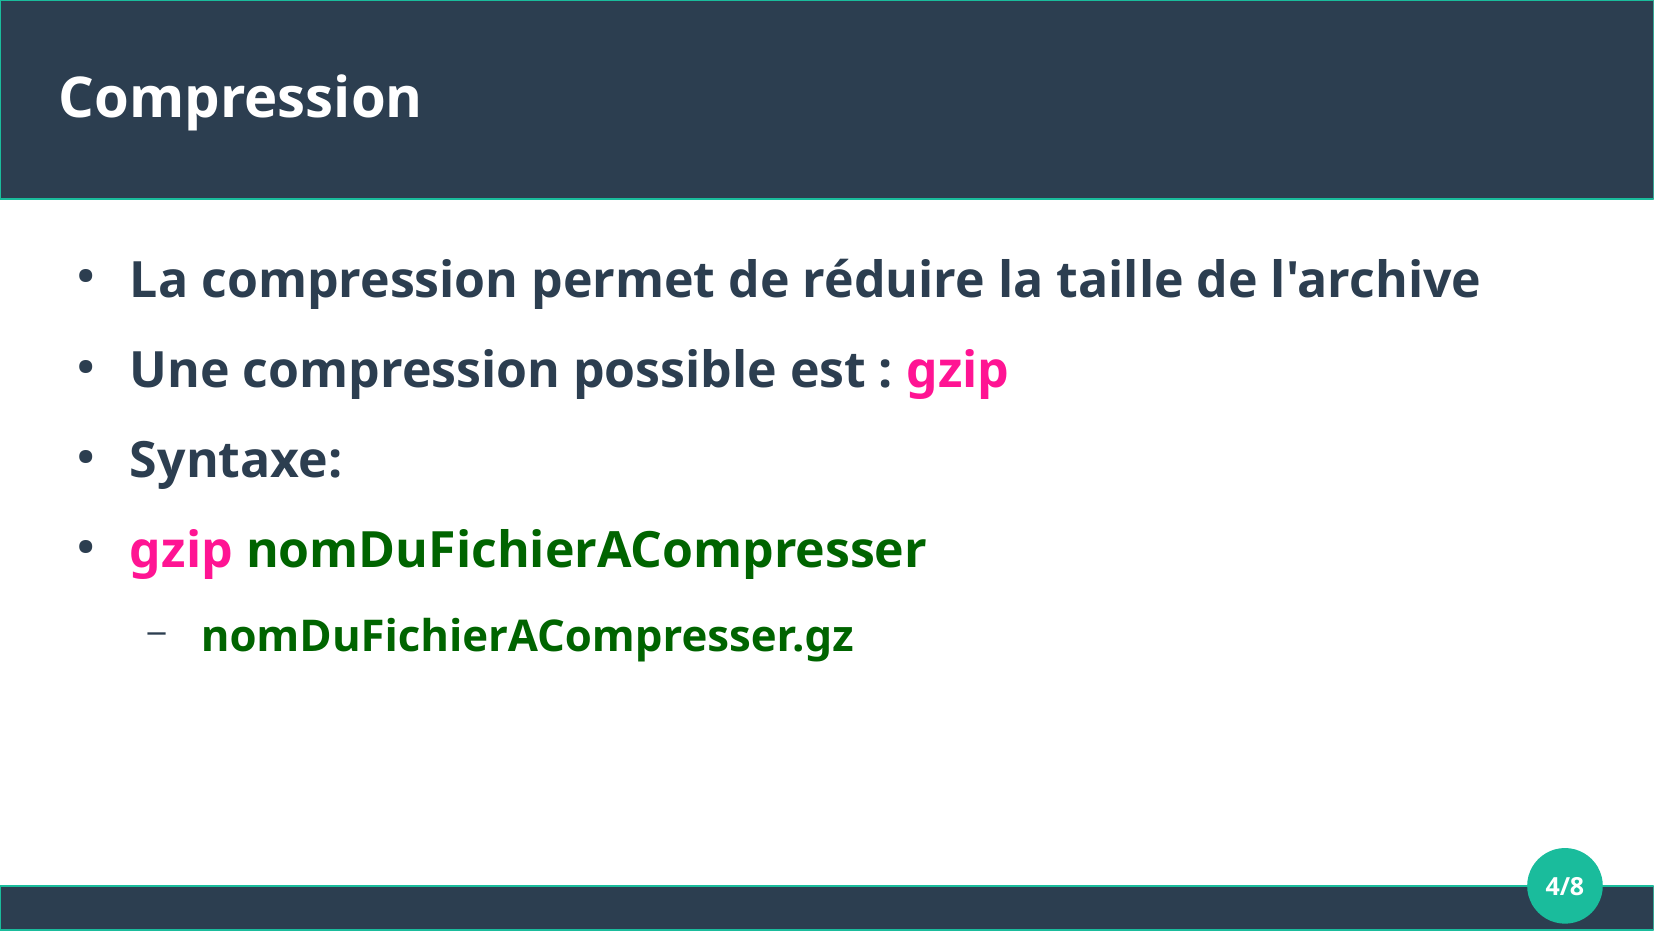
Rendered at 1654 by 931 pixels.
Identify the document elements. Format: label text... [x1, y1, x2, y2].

title Compression [59, 37, 1595, 155]
list La compression permet de réduire la taille de l'archive Une compression possible est : gzip Syntaxe: gzip nomDuFichierACompresser nomDuFichierACompresser.gz [59, 243, 1595, 864]
